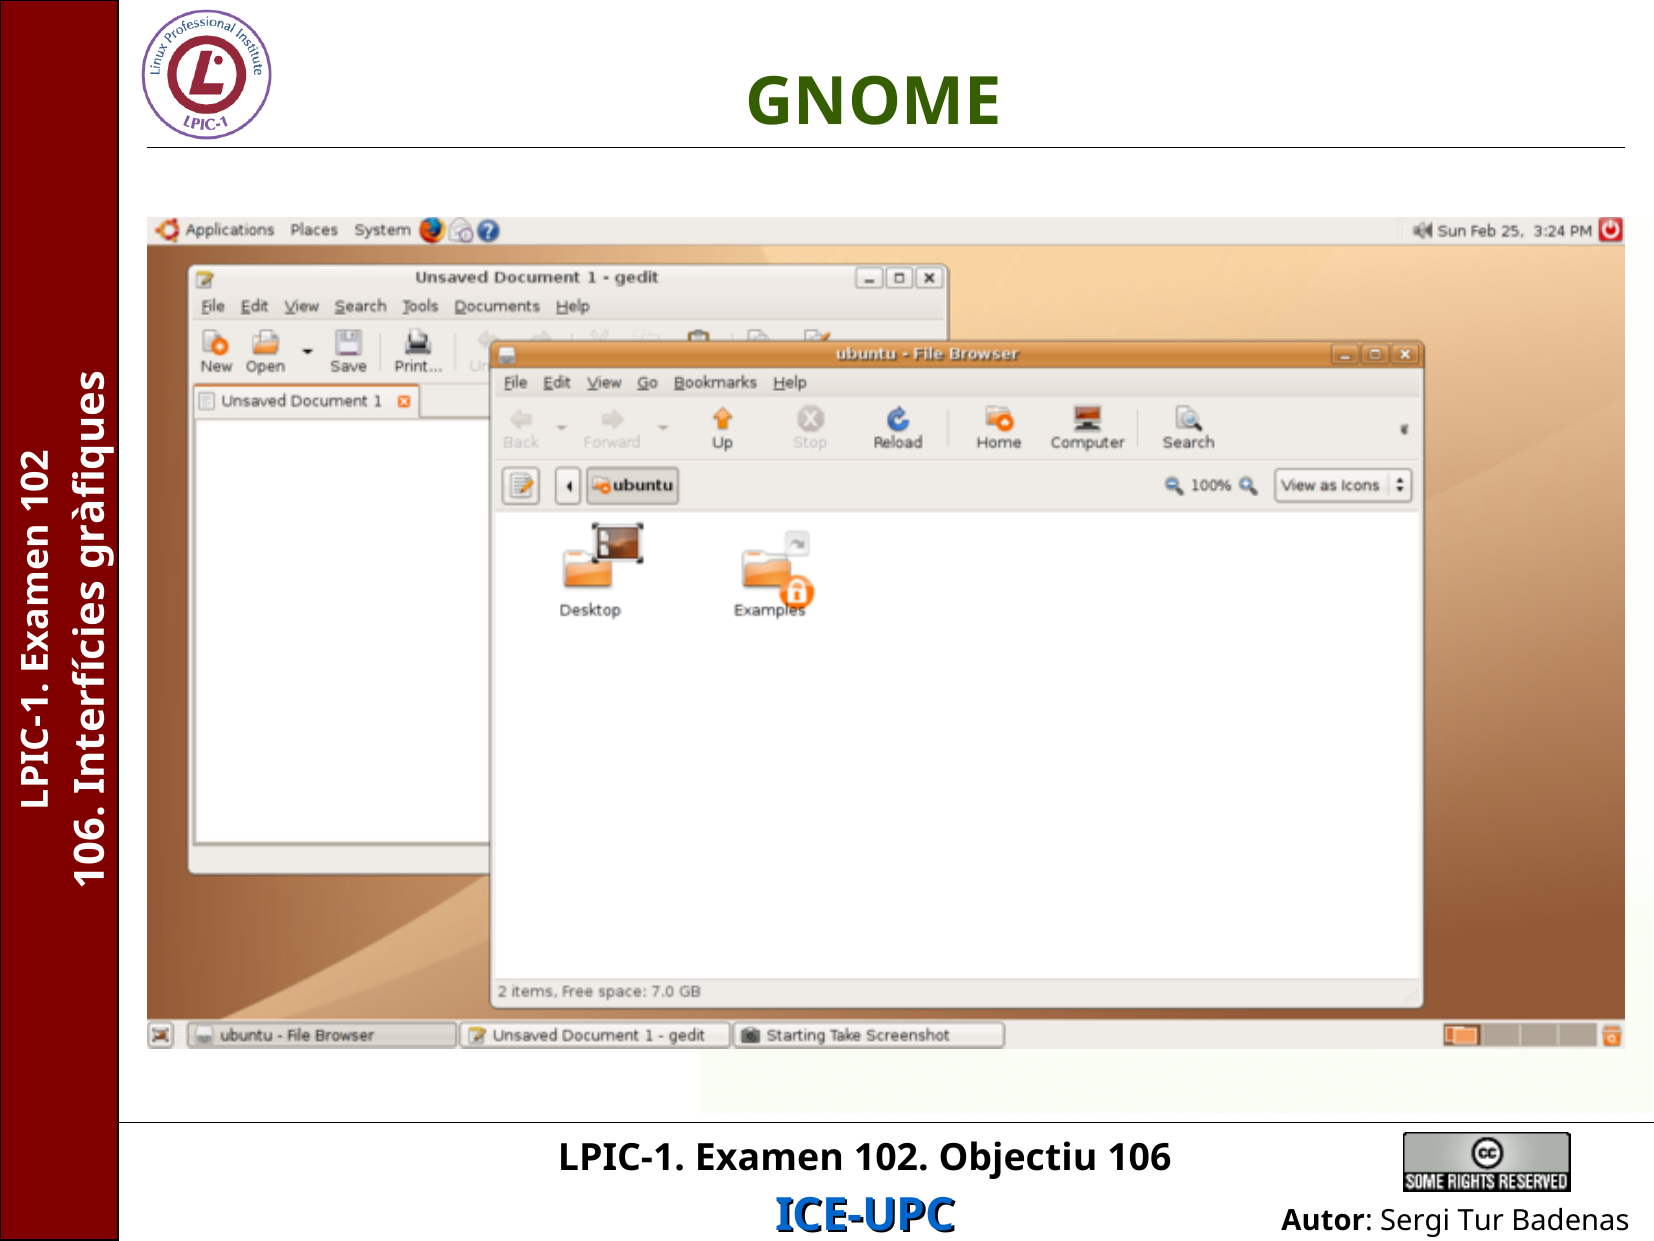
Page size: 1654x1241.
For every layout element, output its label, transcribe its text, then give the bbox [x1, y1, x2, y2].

title GNOME [129, 55, 1619, 142]
picture [1403, 1132, 1571, 1192]
picture [147, 217, 1654, 1113]
picture [135, 5, 277, 55]
